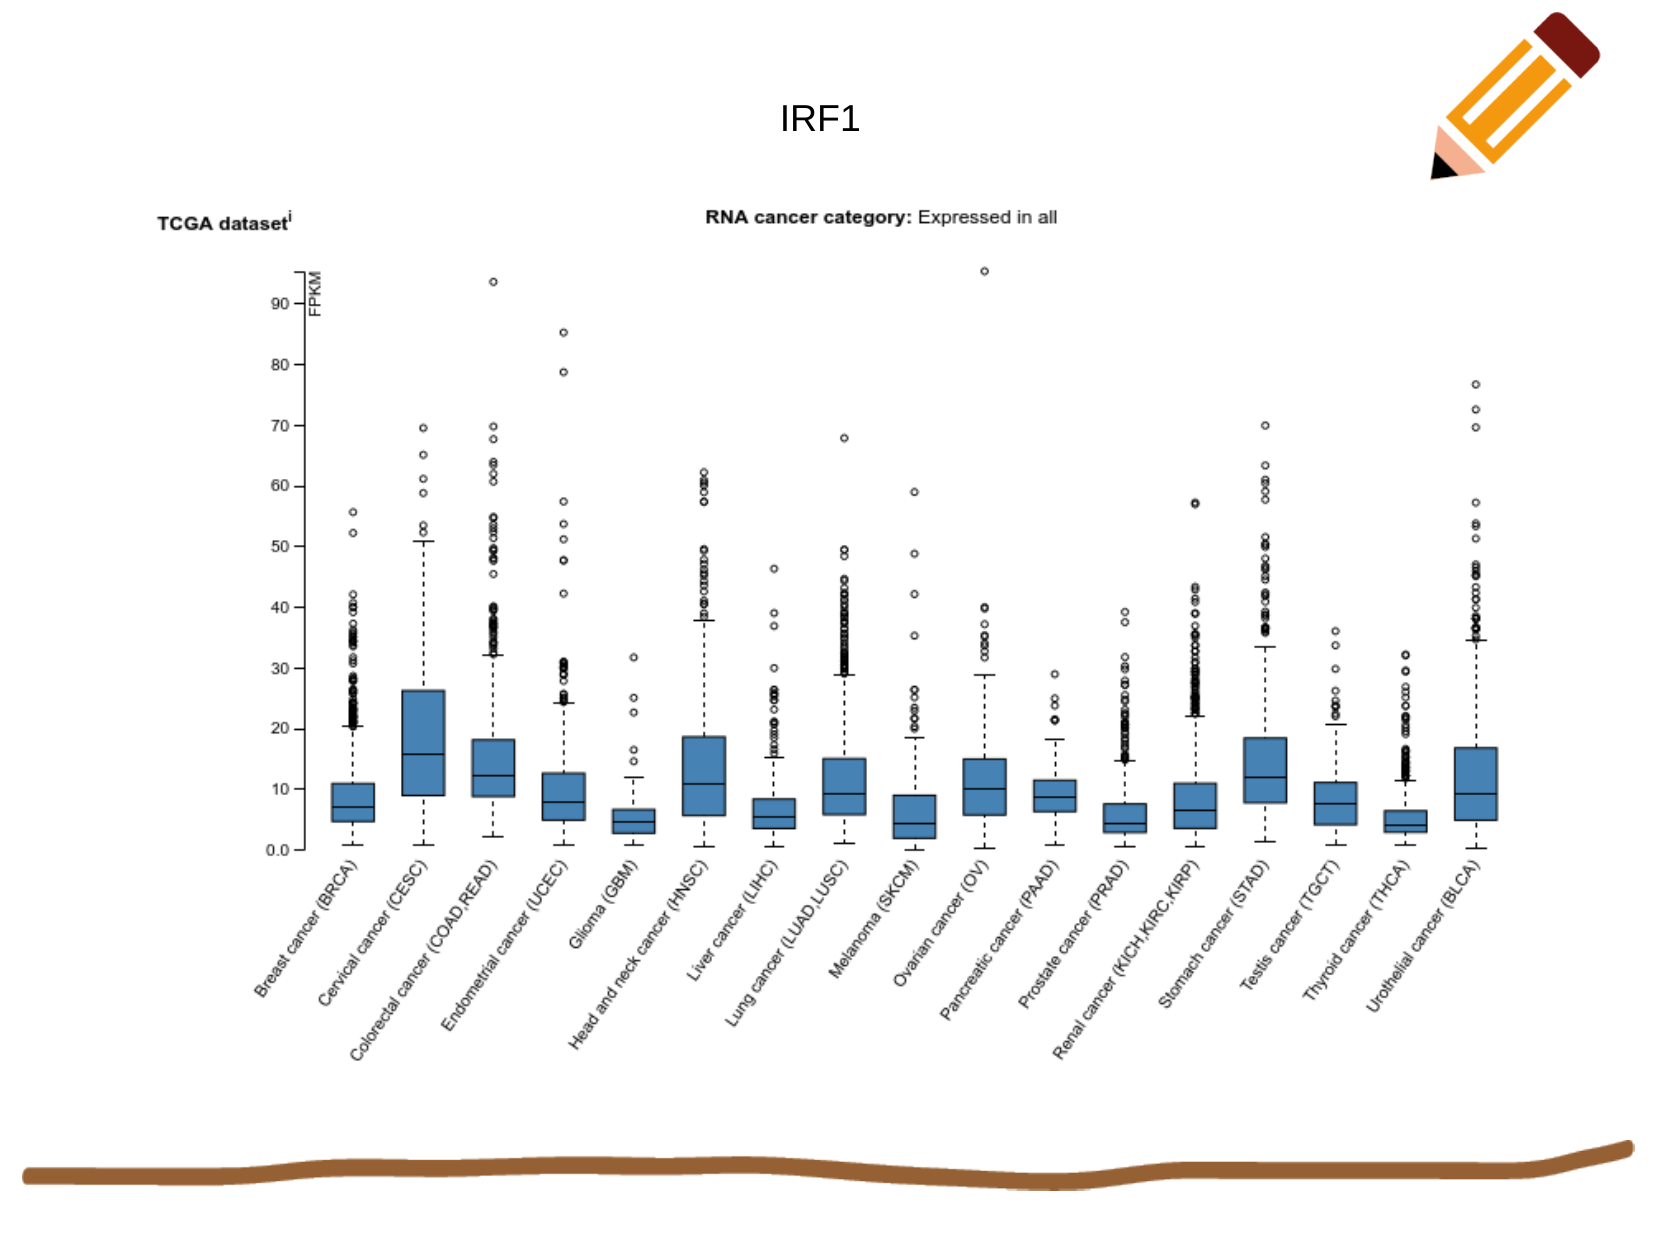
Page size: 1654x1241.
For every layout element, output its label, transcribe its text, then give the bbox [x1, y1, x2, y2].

picture [22, 1140, 1635, 1191]
picture [141, 194, 1621, 1079]
text_box IRF1 [765, 90, 1006, 188]
picture [1430, 12, 1601, 181]
